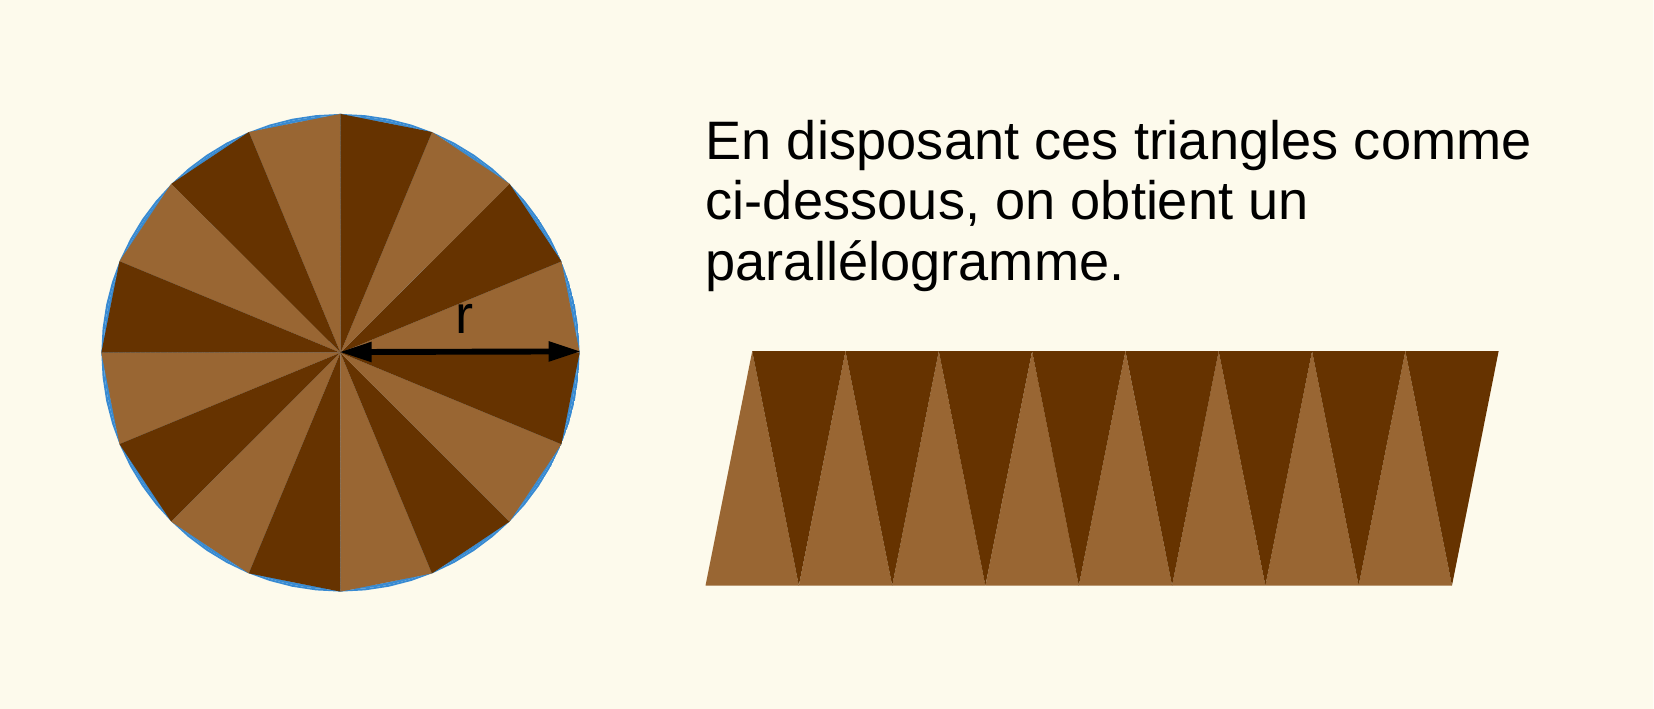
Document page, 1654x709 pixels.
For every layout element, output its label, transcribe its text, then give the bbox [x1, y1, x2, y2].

text_box En disposant ces triangles comme ci-dessous, on obtient un parallélogramme. [690, 102, 1566, 300]
text_box [705, 351, 1499, 586]
text_box r [440, 277, 530, 451]
text_box [101, 113, 580, 592]
